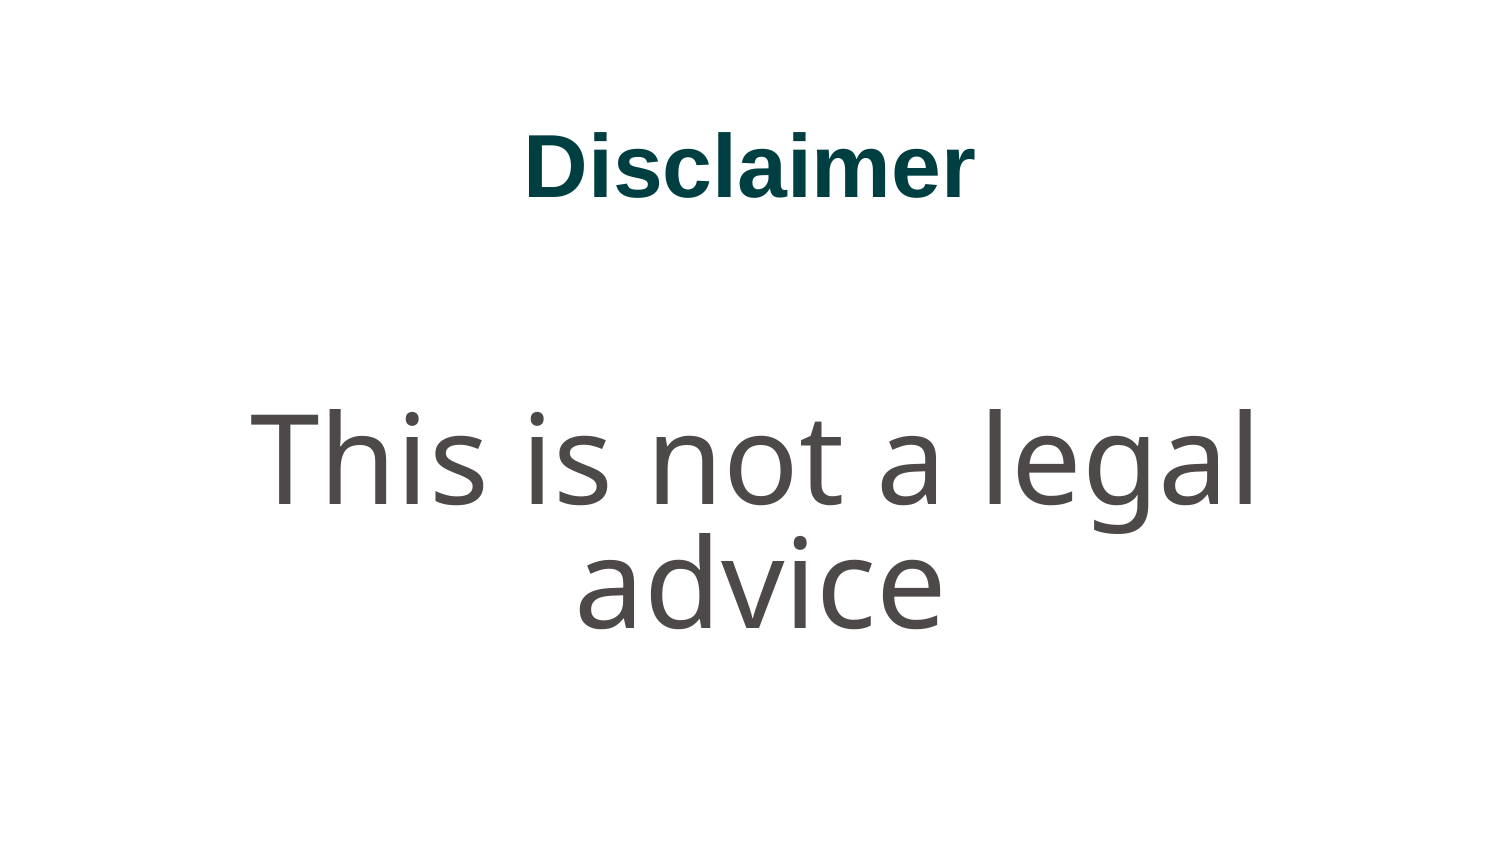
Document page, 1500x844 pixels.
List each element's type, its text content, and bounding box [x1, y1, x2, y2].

title Disclaimer [75, 94, 1425, 236]
list This is not a legal advice [75, 383, 1425, 514]
